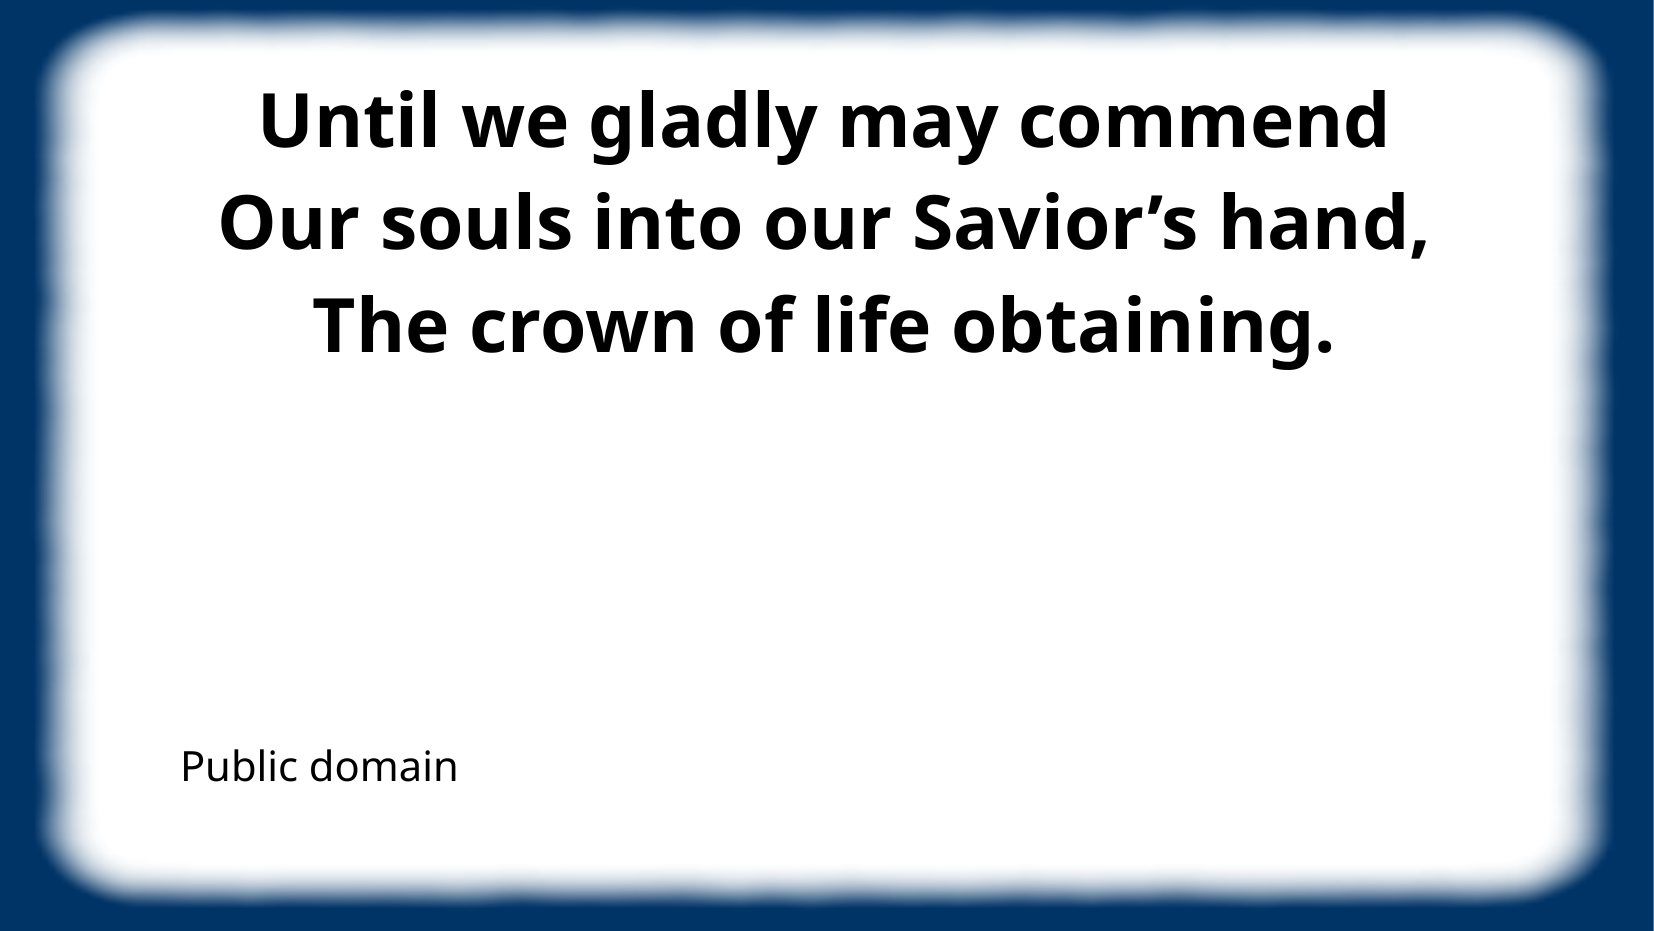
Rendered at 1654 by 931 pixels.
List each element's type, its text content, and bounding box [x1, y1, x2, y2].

text_box Until we gladly may commend Our souls into our Savior’s hand, The crown of life obtaining. Public domain [90, 60, 1561, 783]
picture [0, 0, 1654, 931]
